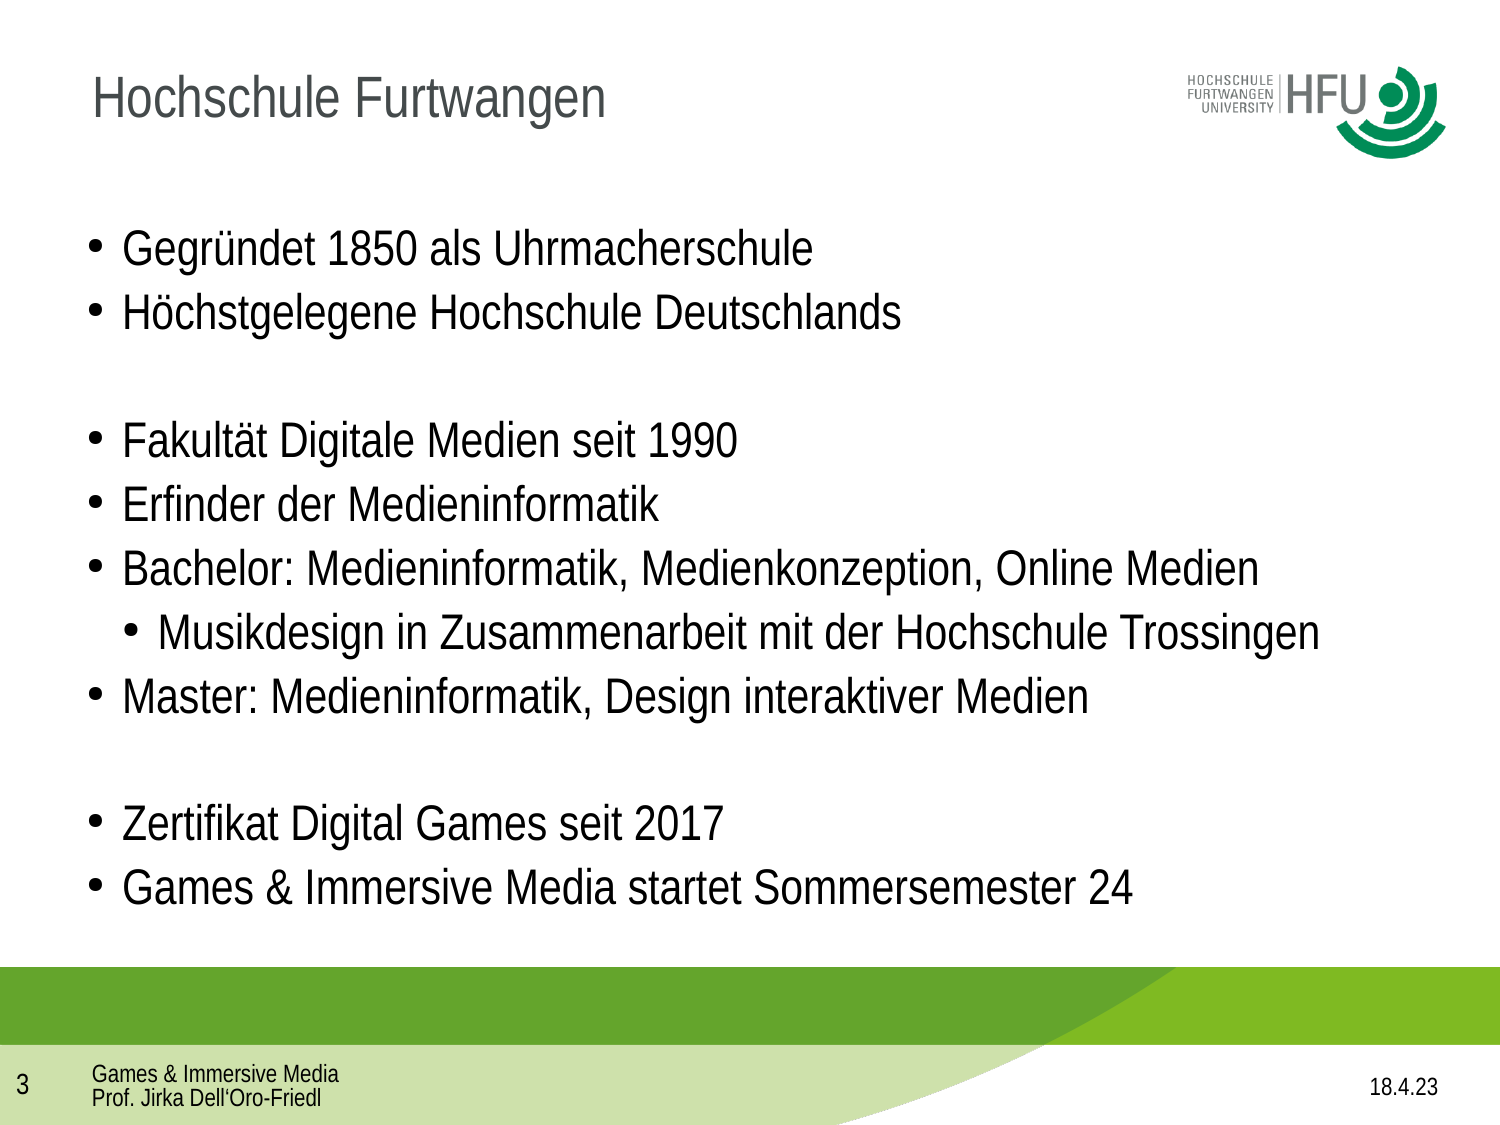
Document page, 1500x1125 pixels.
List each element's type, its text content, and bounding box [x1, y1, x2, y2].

title Hochschule Furtwangen [77, 64, 1353, 153]
picture [1166, 53, 1454, 164]
text_box Gegründet 1850 als Uhrmacherschule Höchstgelegene Hochschule Deutschlands Fakultät Digitale Medien seit 1990 Erfinder der Medieninformatik Bachelor: Medieninformatik, Medienkonzeption, Online Medien Musikdesign in Zusammenarbeit mit der Hochschule Trossingen Master: Medieninformatik, Design interaktiver Medien Zertifikat Digital Games seit 2017 Games & Immersive Media startet Sommersemester 24 [71, 163, 1405, 915]
picture [0, 967, 1500, 1125]
